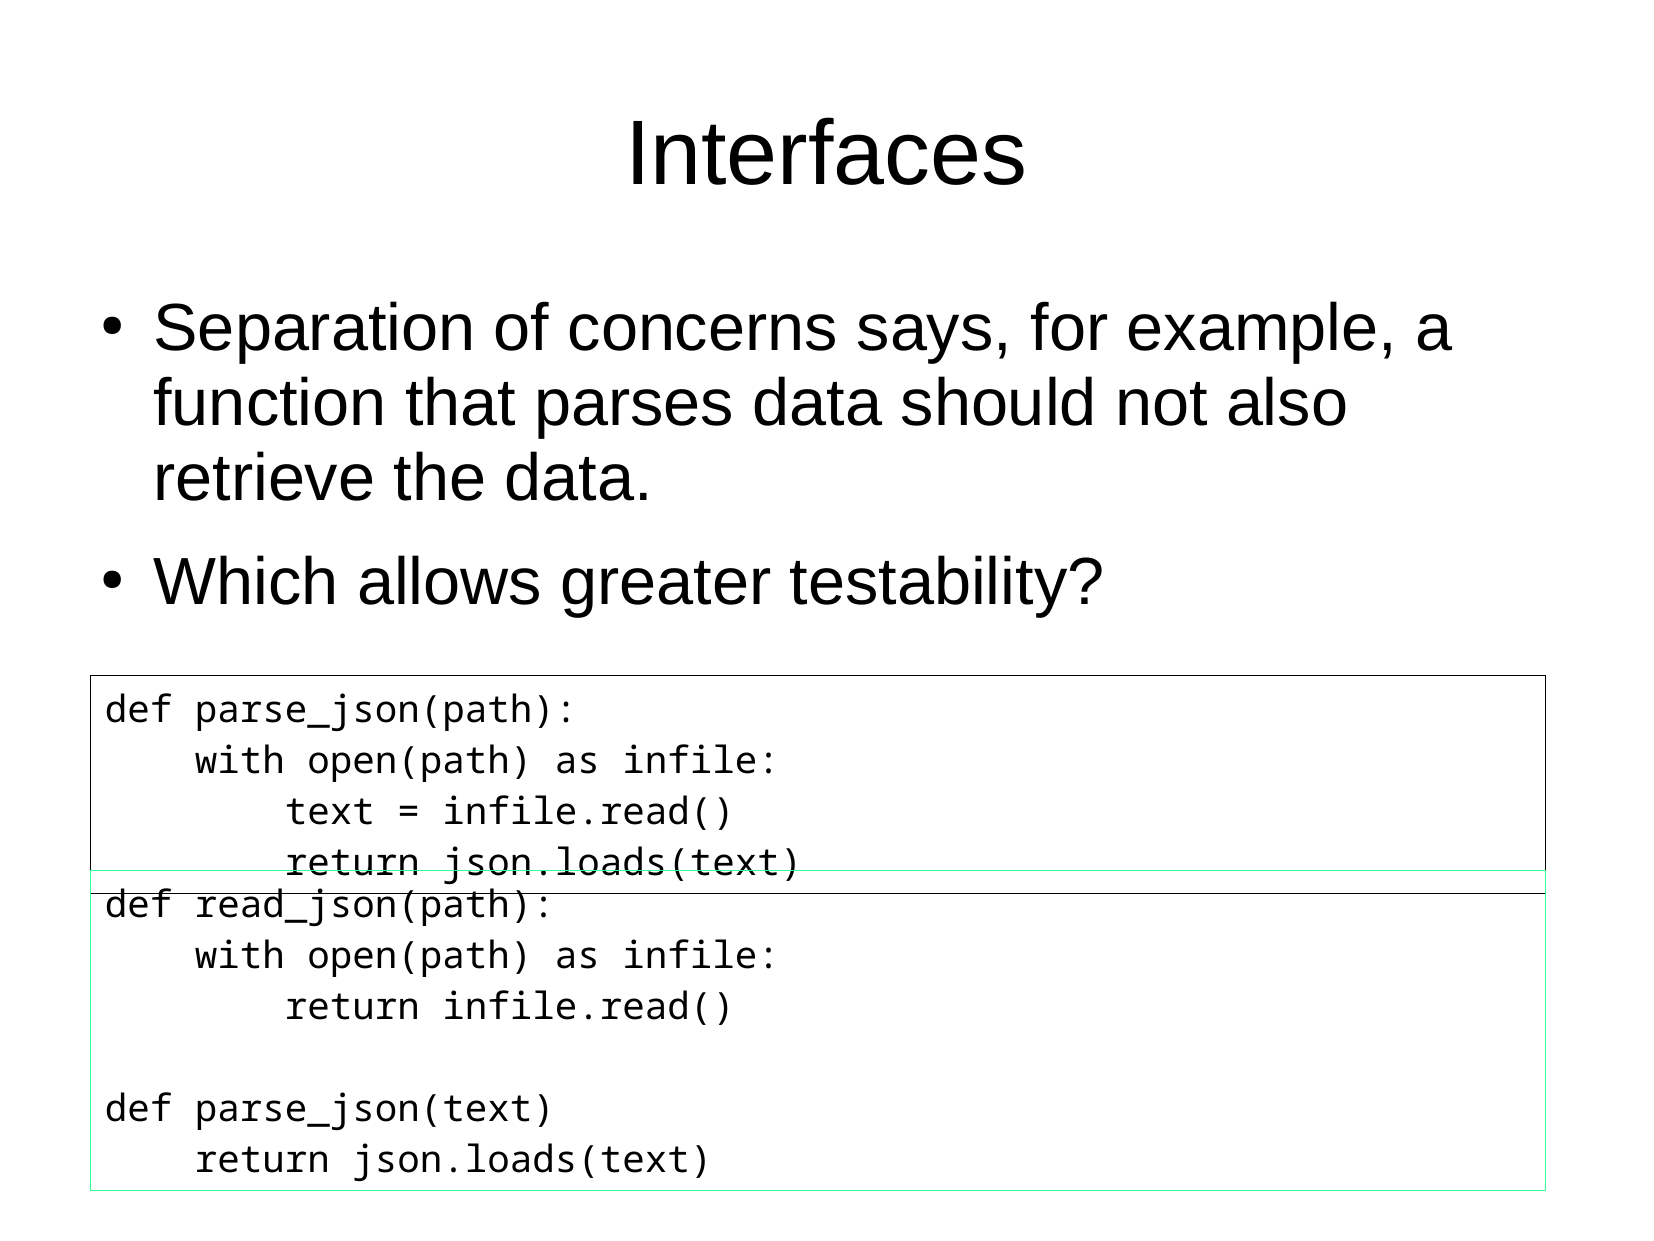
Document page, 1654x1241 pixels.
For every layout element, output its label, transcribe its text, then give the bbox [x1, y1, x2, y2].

text_box def read_json(path): with open(path) as infile: return infile.read() def parse_json(text) return json.loads(text) [90, 870, 1546, 1140]
title Interfaces [82, 49, 1571, 257]
text_box def parse_json(path): with open(path) as infile: text = infile.read() return json.loads(text) [90, 675, 1546, 860]
list Separation of concerns says, for example, a function that parses data should not also retrieve the data. Which allows greater testability? [82, 290, 1571, 661]
